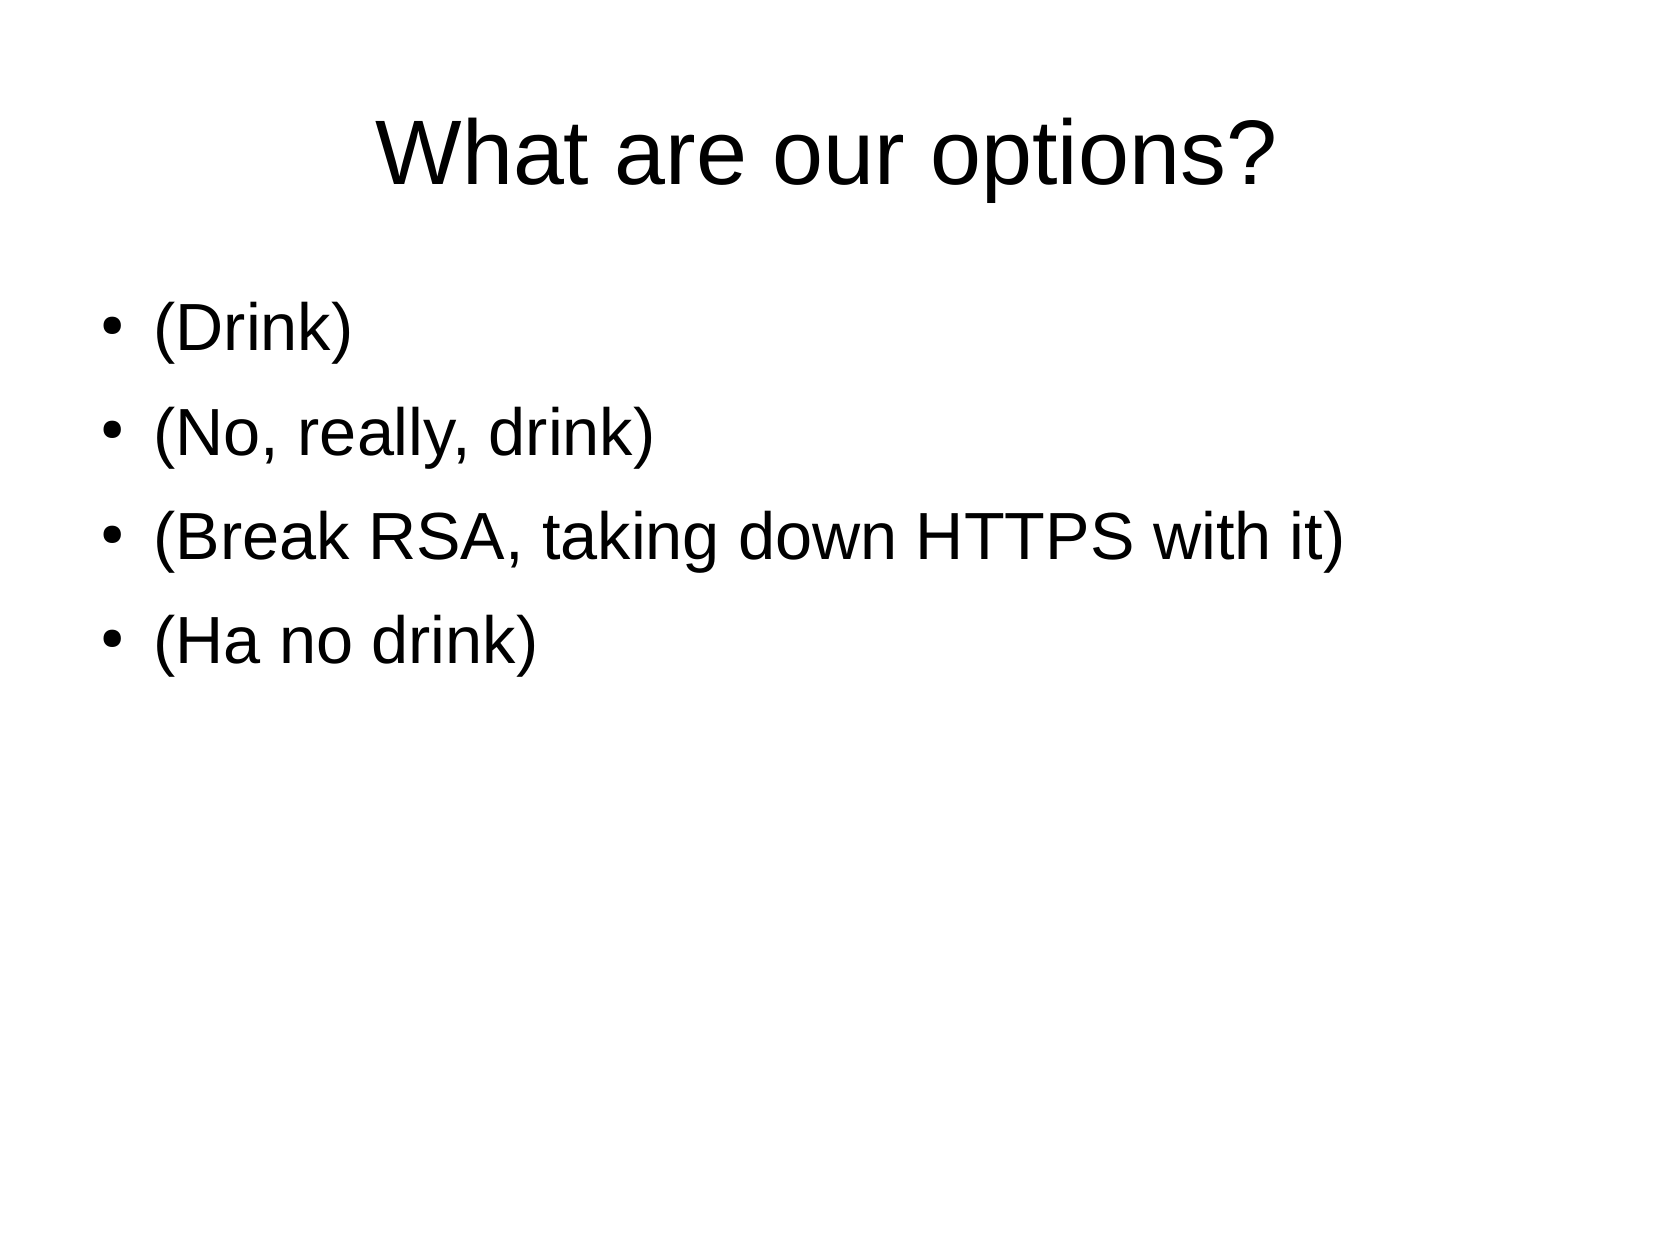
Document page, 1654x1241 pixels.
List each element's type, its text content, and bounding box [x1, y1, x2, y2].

title What are our options? [82, 49, 1571, 257]
list (Drink) (No, really, drink) (Break RSA, taking down HTTPS with it) (Ha no drink) [82, 290, 1538, 1010]
